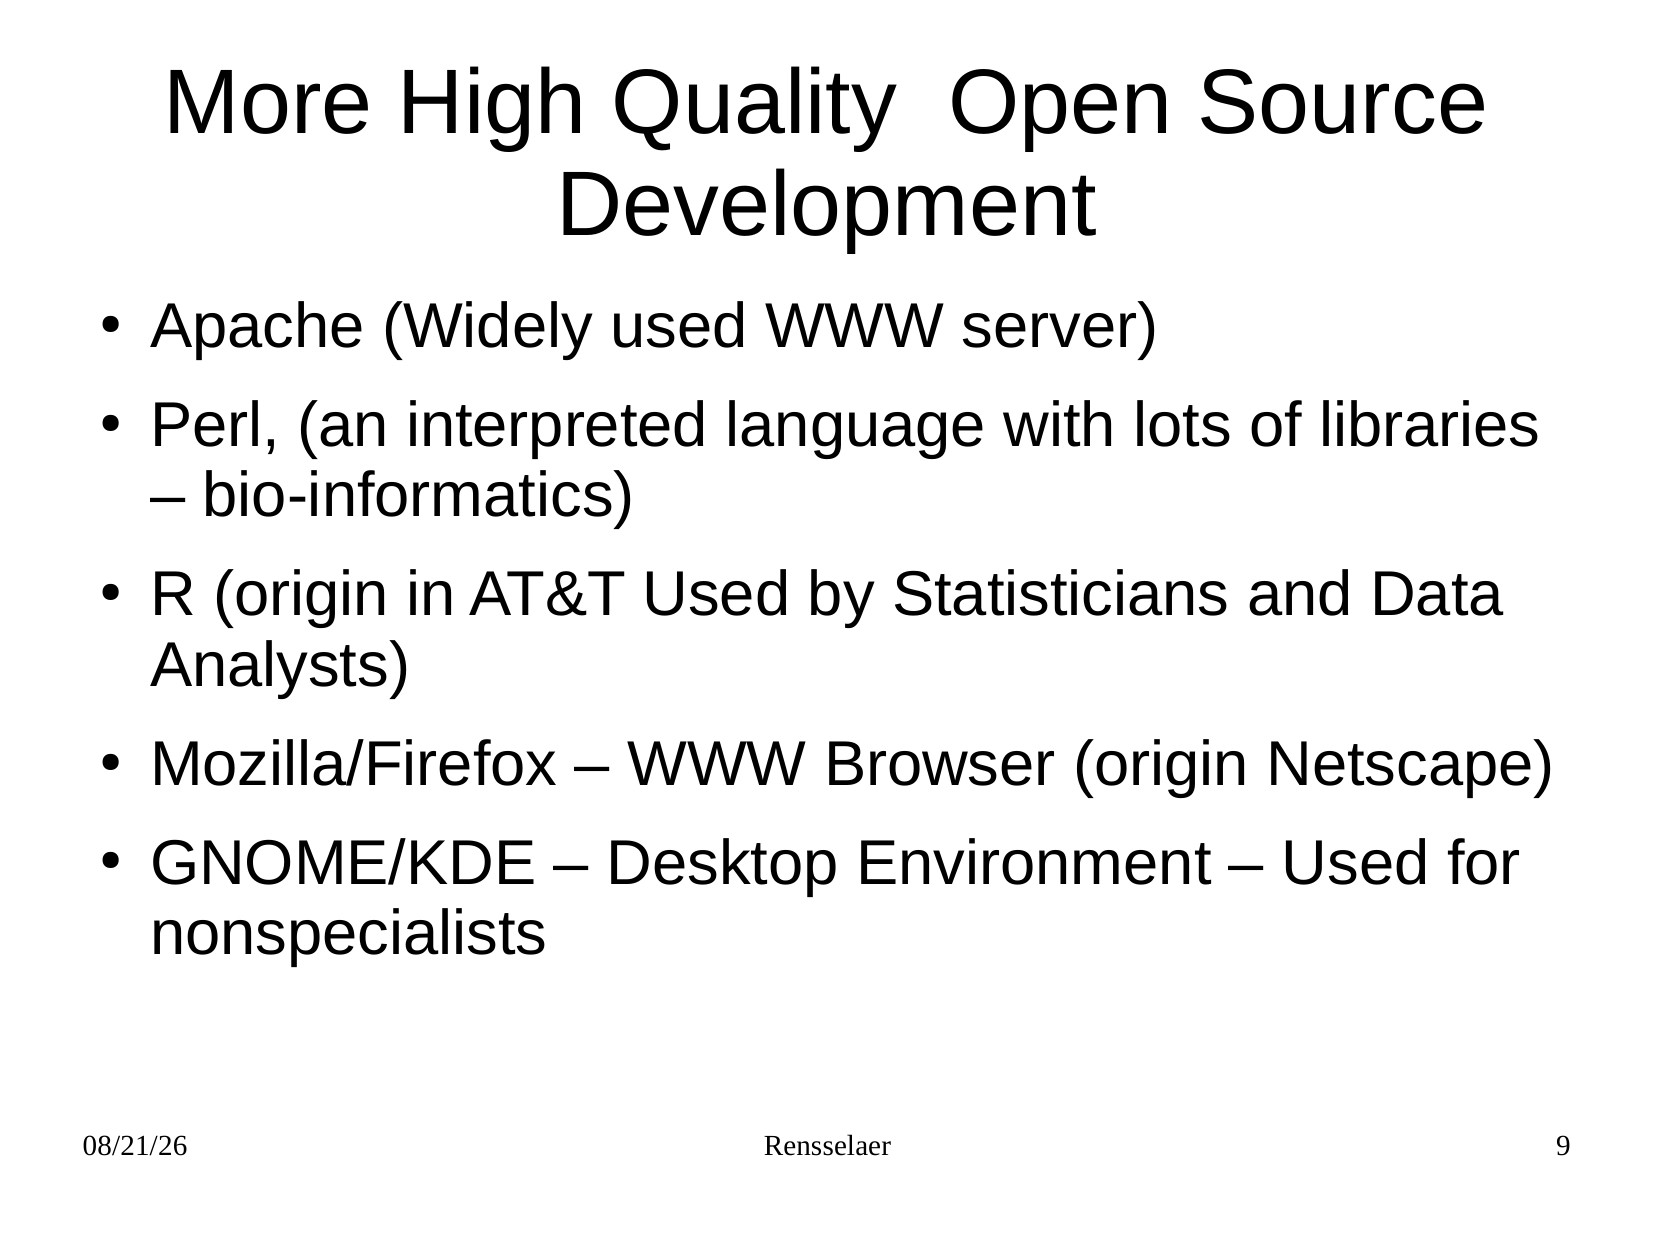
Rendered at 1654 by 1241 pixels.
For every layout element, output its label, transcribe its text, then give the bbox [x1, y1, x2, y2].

title More High Quality Open Source Development [82, 49, 1571, 257]
list Apache (Widely used WWW server) Perl, (an interpreted language with lots of libraries – bio-informatics) R (origin in AT&T Used by Statisticians and Data Analysts) Mozilla/Firefox – WWW Browser (origin Netscape) GNOME/KDE – Desktop Environment – Used for nonspecialists [82, 290, 1571, 1010]
